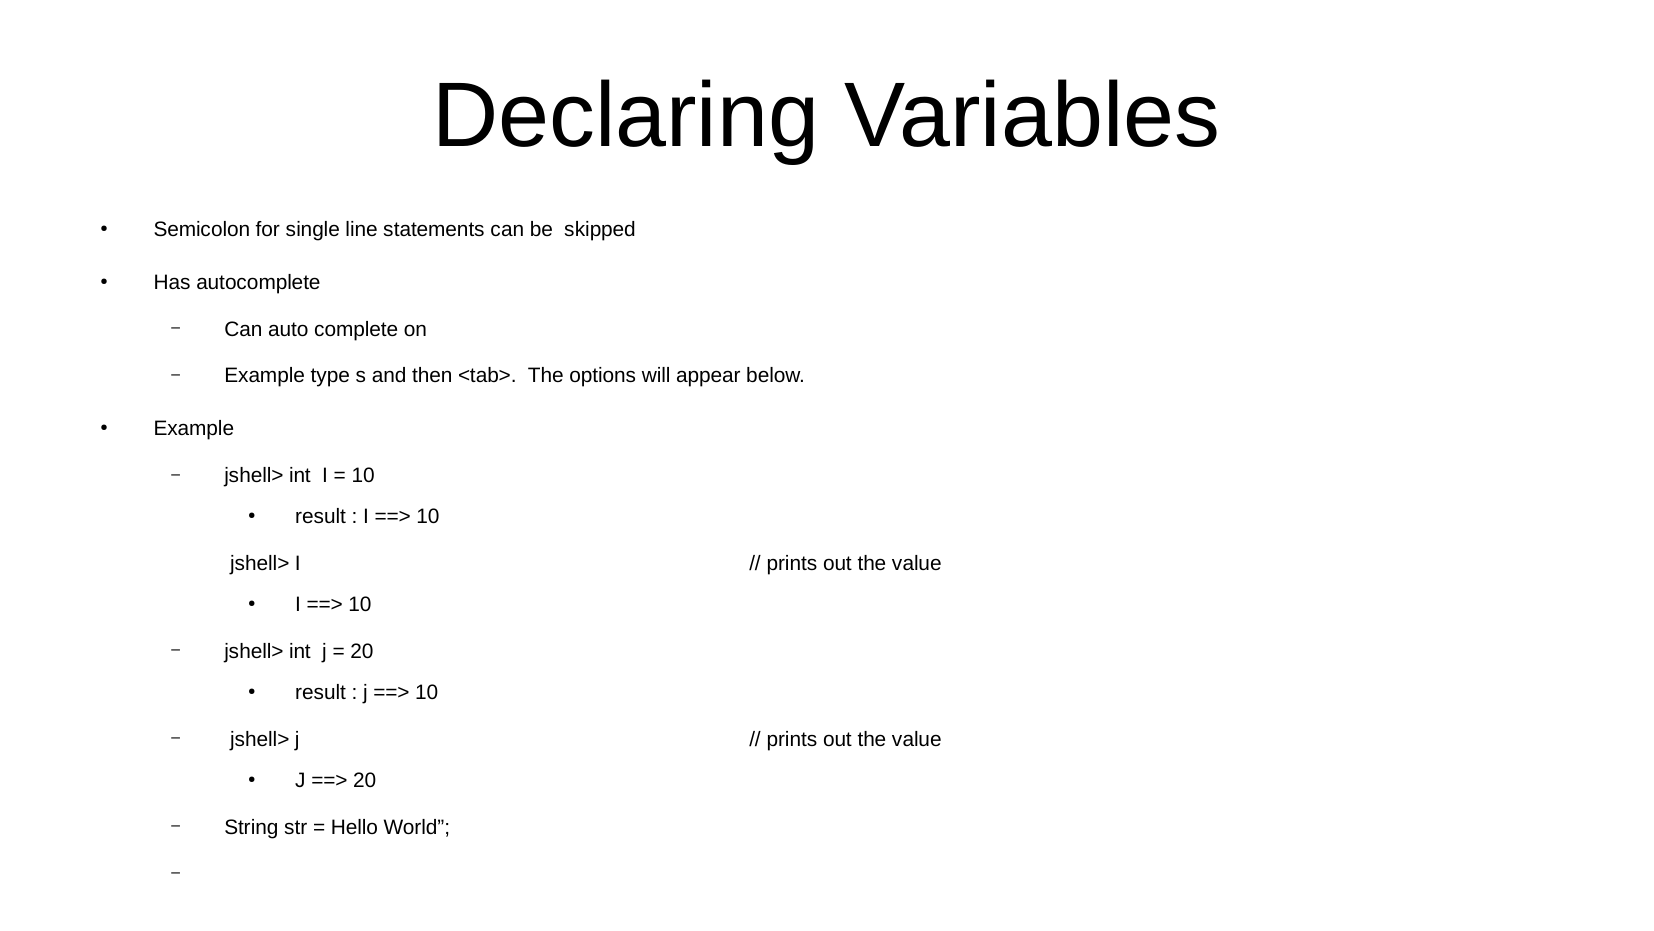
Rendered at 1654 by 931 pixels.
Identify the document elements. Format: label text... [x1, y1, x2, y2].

title Declaring Variables [82, 37, 1571, 193]
list Semicolon for single line statements can be skipped Has autocomplete Can auto complete on Example type s and then <tab>. The options will appear below. Example jshell> int I = 10 result : I ==> 10 jshell> I // prints out the value I ==> 10 jshell> int j = 20 result : j ==> 10 jshell> j // prints out the value J ==> 20 String str = Hello World”; [82, 217, 1621, 901]
